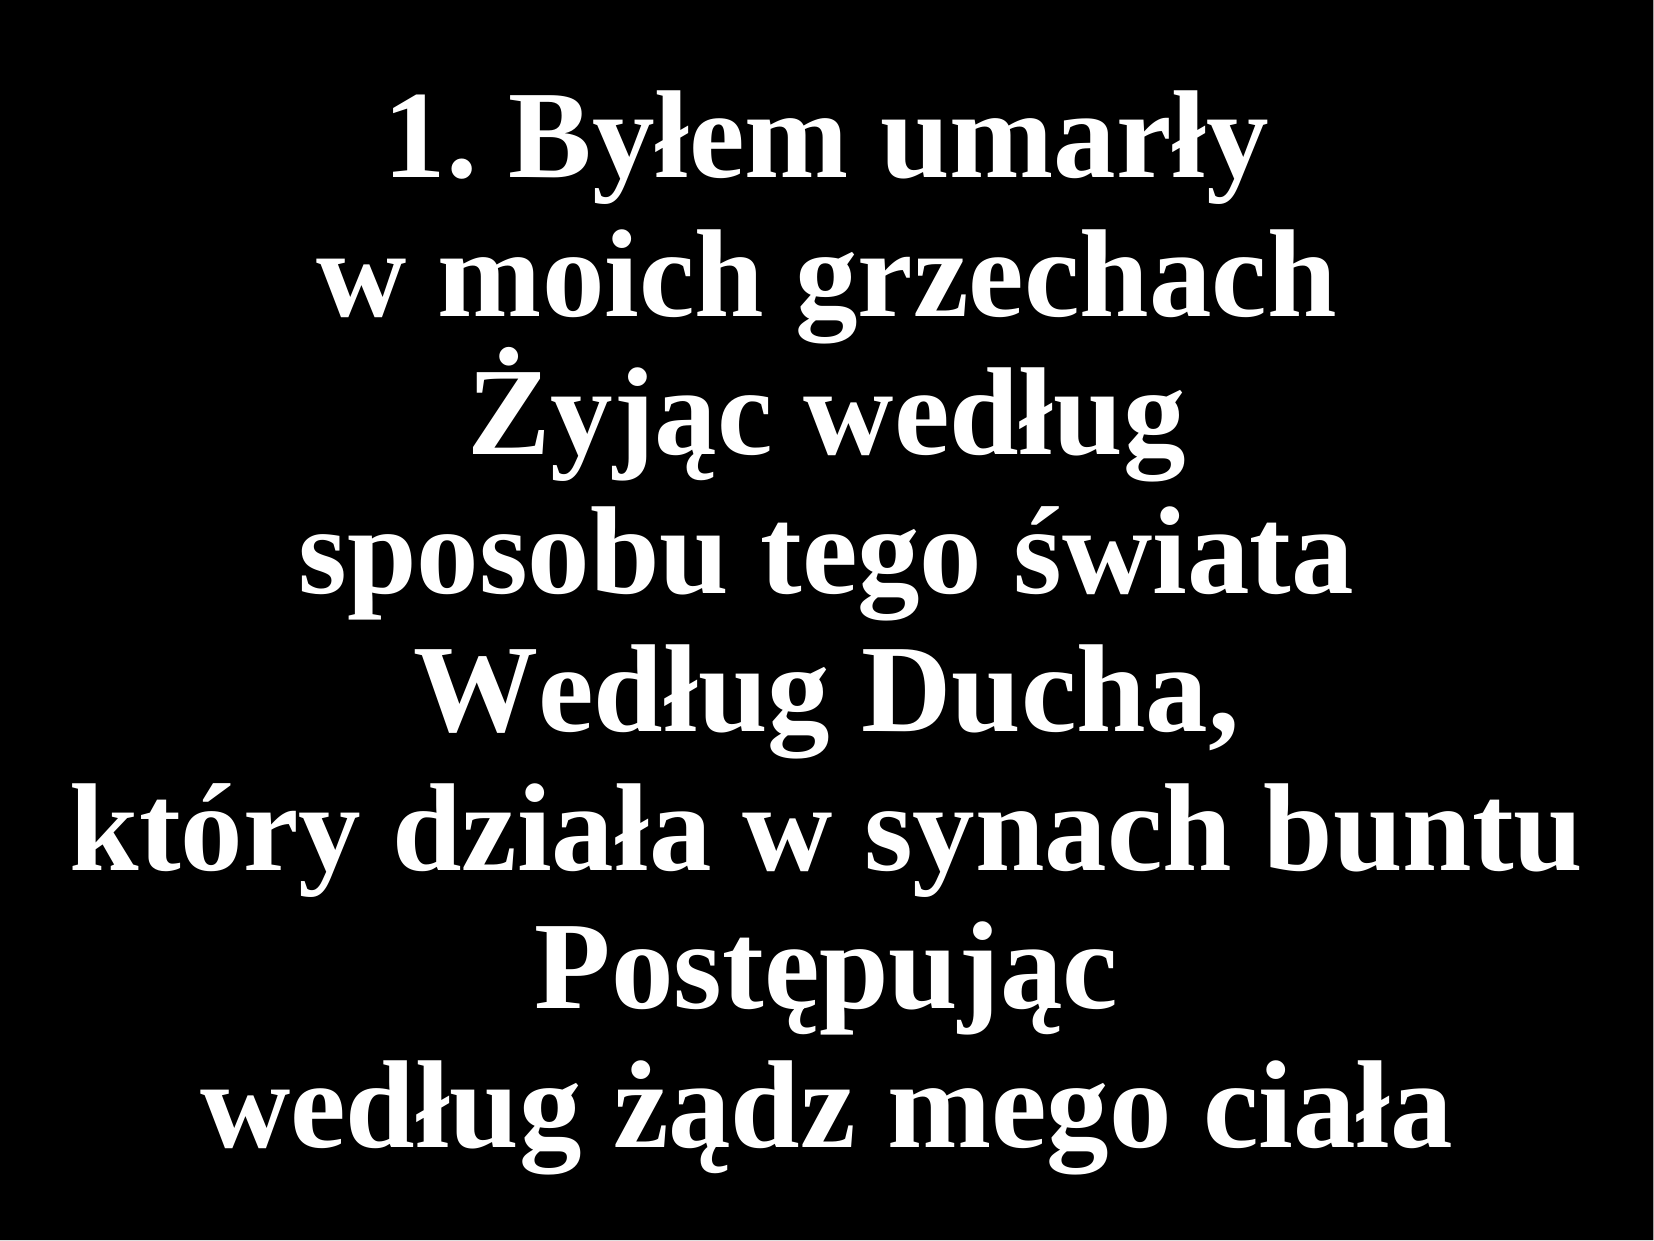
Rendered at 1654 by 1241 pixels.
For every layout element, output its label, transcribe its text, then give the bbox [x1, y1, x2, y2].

title 1. Byłem umarły w moich grzechach Żyjąc według sposobu tego świata Według Ducha, który działa w synach buntu Postępując według żądz mego ciała [0, 0, 1654, 1241]
